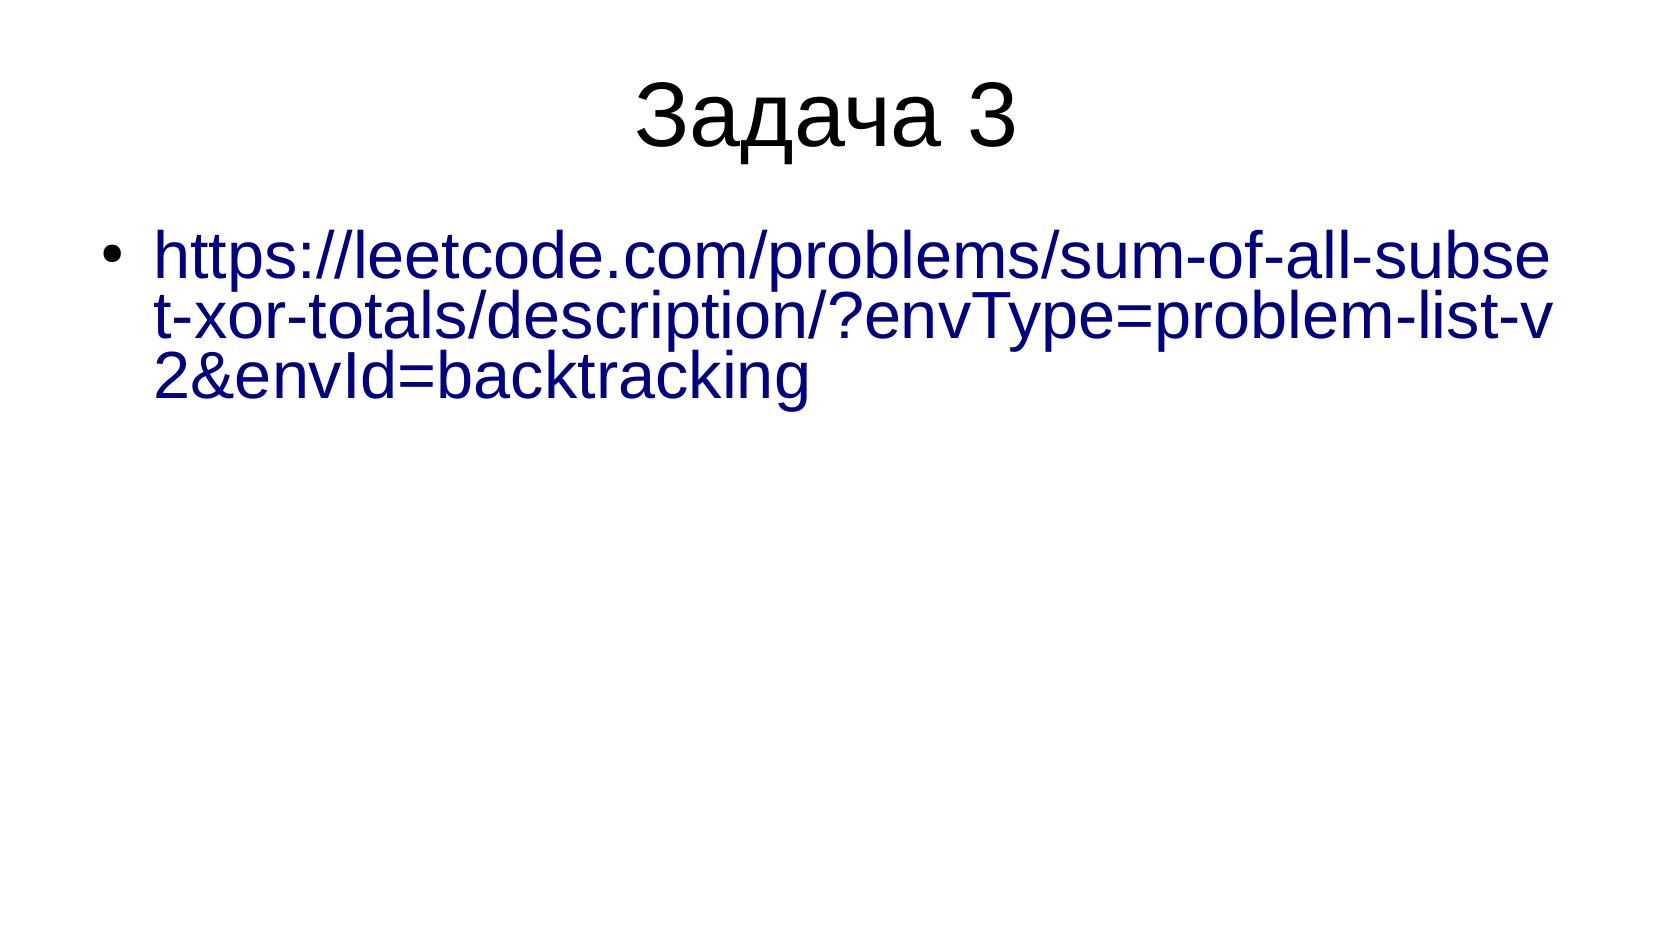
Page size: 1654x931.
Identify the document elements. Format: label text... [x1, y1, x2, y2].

list https://leetcode.com/problems/sum-of-all-subset-xor-totals/description/?envType=problem-list-v2&envId=backtracking [82, 217, 1571, 758]
title Задача 3 [82, 37, 1571, 193]
